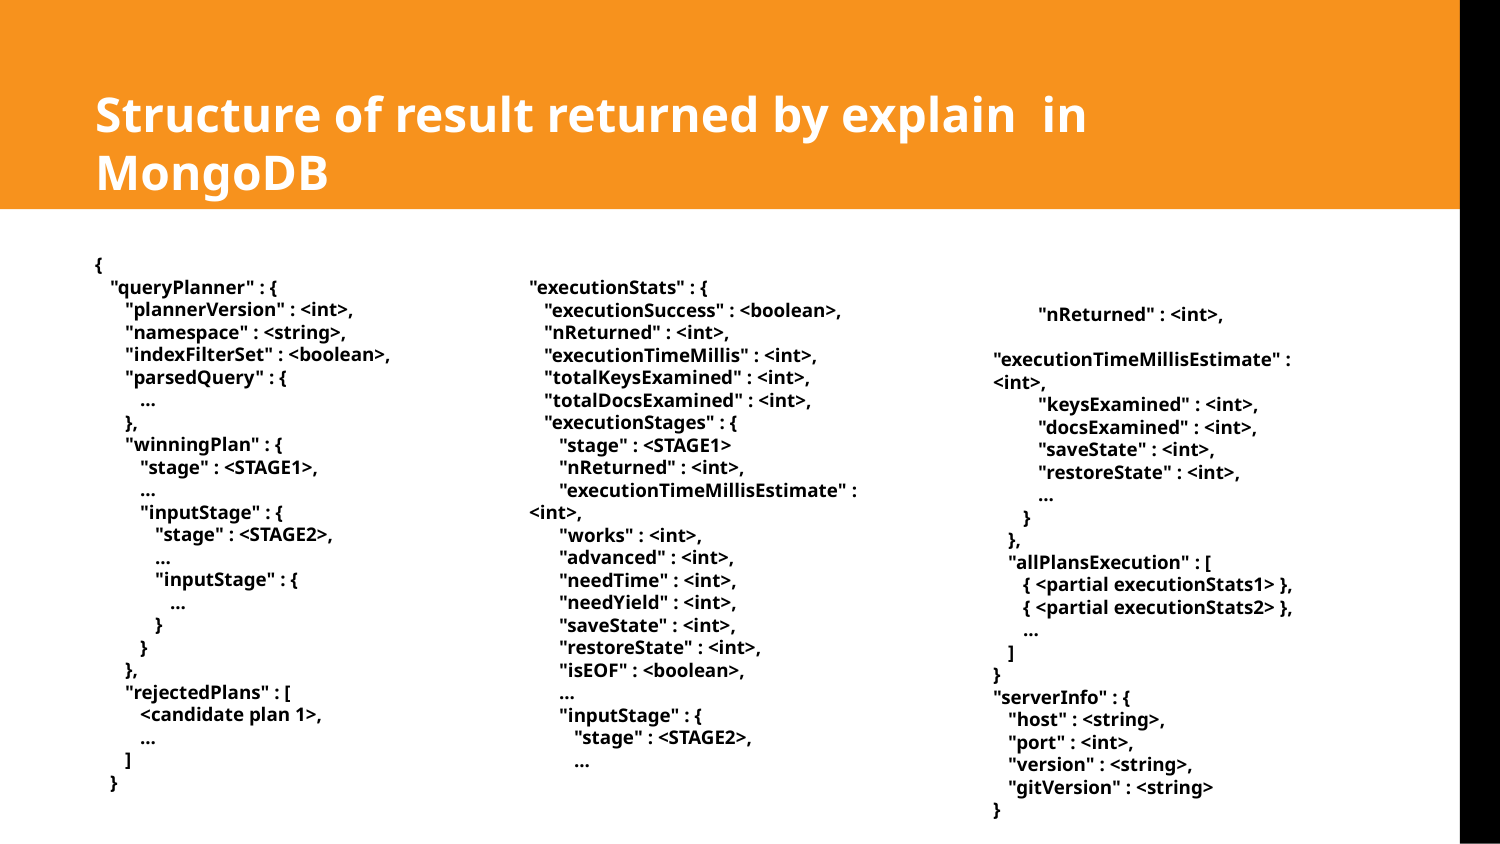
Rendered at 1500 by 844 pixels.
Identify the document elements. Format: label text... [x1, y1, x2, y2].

text_box Structure of result returned by explain in MongoDB [89, 82, 1335, 145]
text_box "executionStats" : { "executionSuccess" : <boolean>, "nReturned" : <int>, "executionTimeMillis" : <int>, "totalKeysExamined" : <int>, "totalDocsExamined" : <int>, "executionStages" : { "stage" : <STAGE1> "nReturned" : <int>, "executionTimeMillisEstimate" : <int>, "works" : <int>, "advanced" : <int>, "needTime" : <int>, "needYield" : <int>, "saveState" : <int>, "restoreState" : <int>, "isEOF" : <boolean>, ... "inputStage" : { "stage" : <STAGE2>, ... [514, 260, 897, 771]
text_box { "queryPlanner" : { "plannerVersion" : <int>, "namespace" : <string>, "indexFilterSet" : <boolean>, "parsedQuery" : { ... }, "winningPlan" : { "stage" : <STAGE1>, ... "inputStage" : { "stage" : <STAGE2>, ... "inputStage" : { ... } } }, "rejectedPlans" : [ <candidate plan 1>, ... ] } [89, 250, 533, 548]
text_box [0, 0, 1500, 844]
text_box "nReturned" : <int>, "executionTimeMillisEstimate" : <int>, "keysExamined" : <int>, "docsExamined" : <int>, "saveState" : <int>, "restoreState" : <int>, ... } }, "allPlansExecution" : [ { <partial executionStats1> }, { <partial executionStats2> }, ... ] } "serverInfo" : { "host" : <string>, "port" : <int>, "version" : <string>, "gitVersion" : <string> } [978, 265, 1347, 771]
